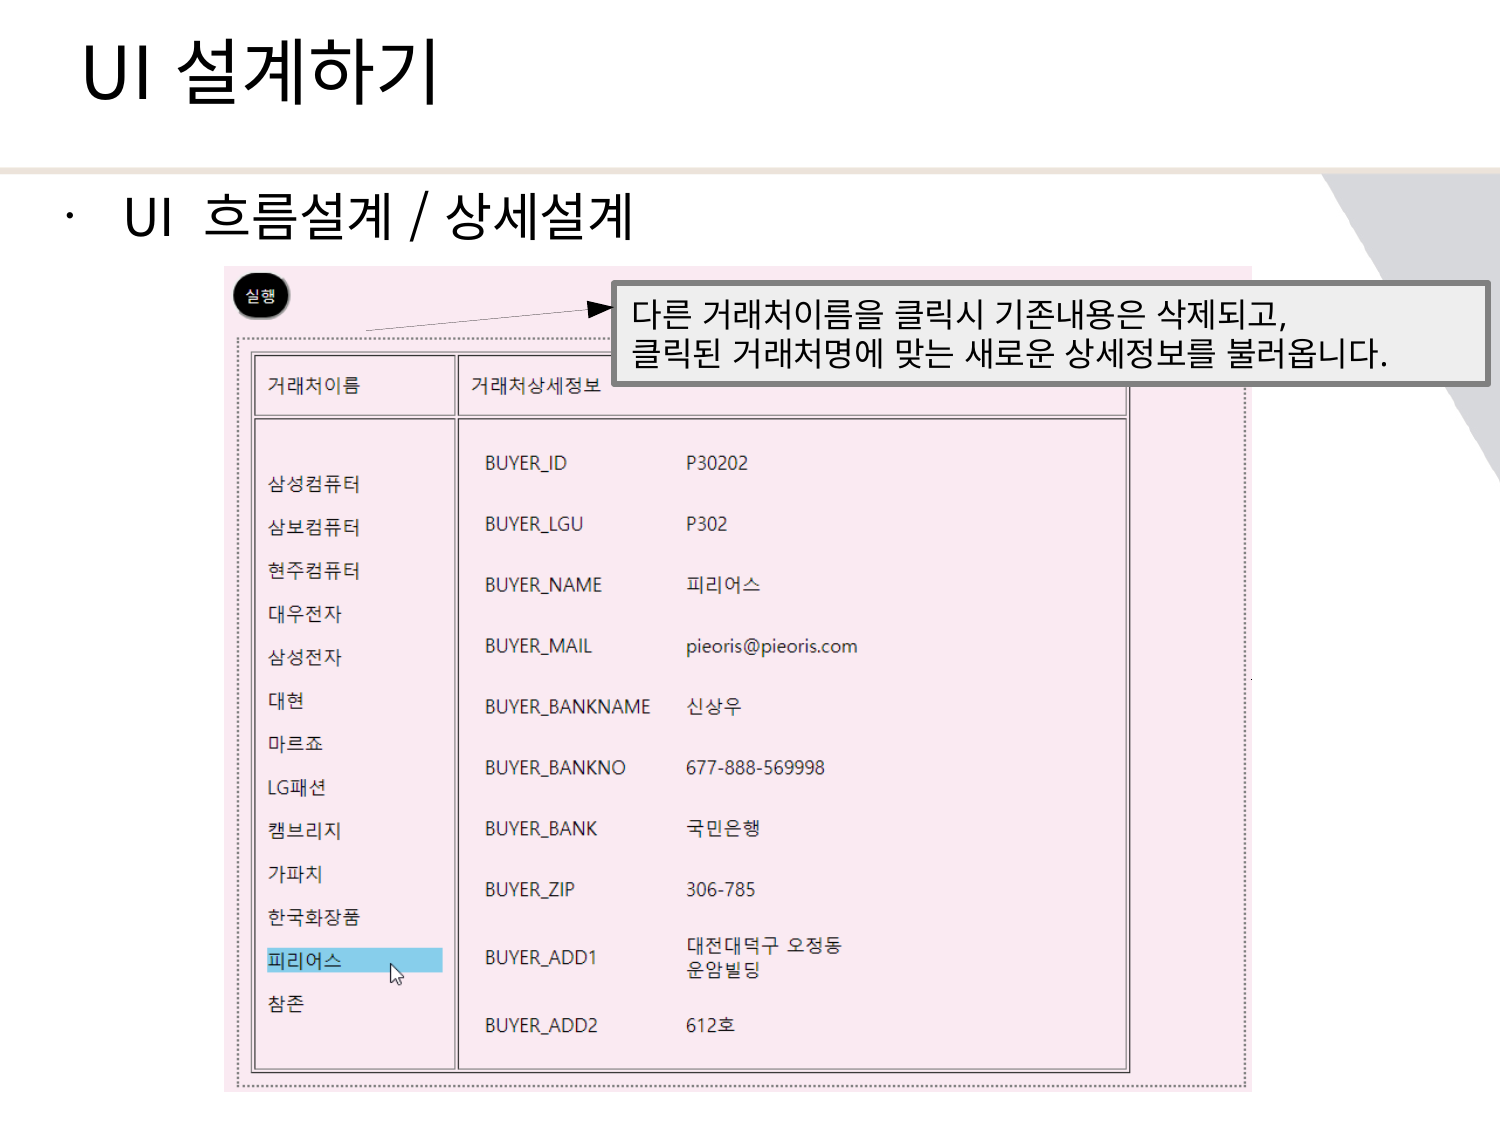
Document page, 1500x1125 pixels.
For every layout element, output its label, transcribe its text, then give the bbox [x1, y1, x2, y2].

picture [0, 0, 1500, 1125]
title UI 설계하기 [64, 19, 1322, 151]
text_box 다른 거래처이름을 클릭시 기존내용은 삭제되고, 클릭된 거래처명에 맞는 새로운 상세정보를 불러옵니다. [614, 283, 1489, 384]
list UI 흐름설계 / 상세설계 [50, 177, 1442, 1114]
